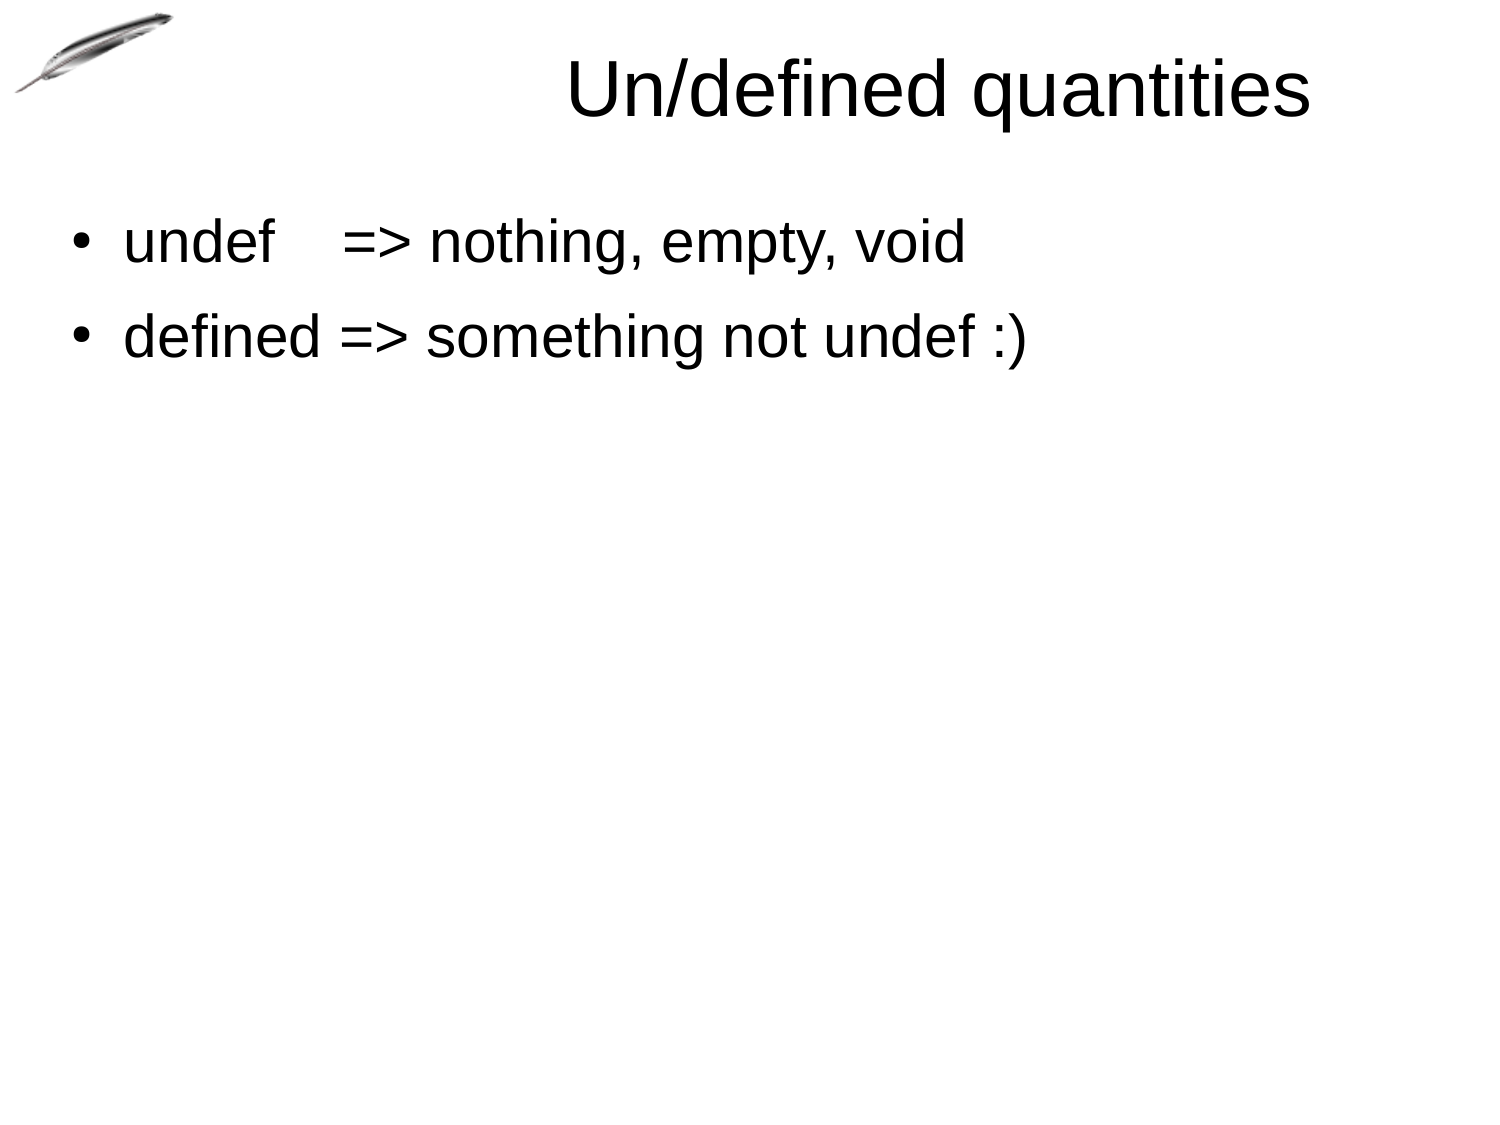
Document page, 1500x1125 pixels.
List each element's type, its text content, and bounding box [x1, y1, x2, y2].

picture [11, 11, 179, 95]
list undef => nothing, empty, void defined => something not undef :) [53, 207, 1447, 1084]
title Un/defined quantities [419, 0, 1459, 179]
